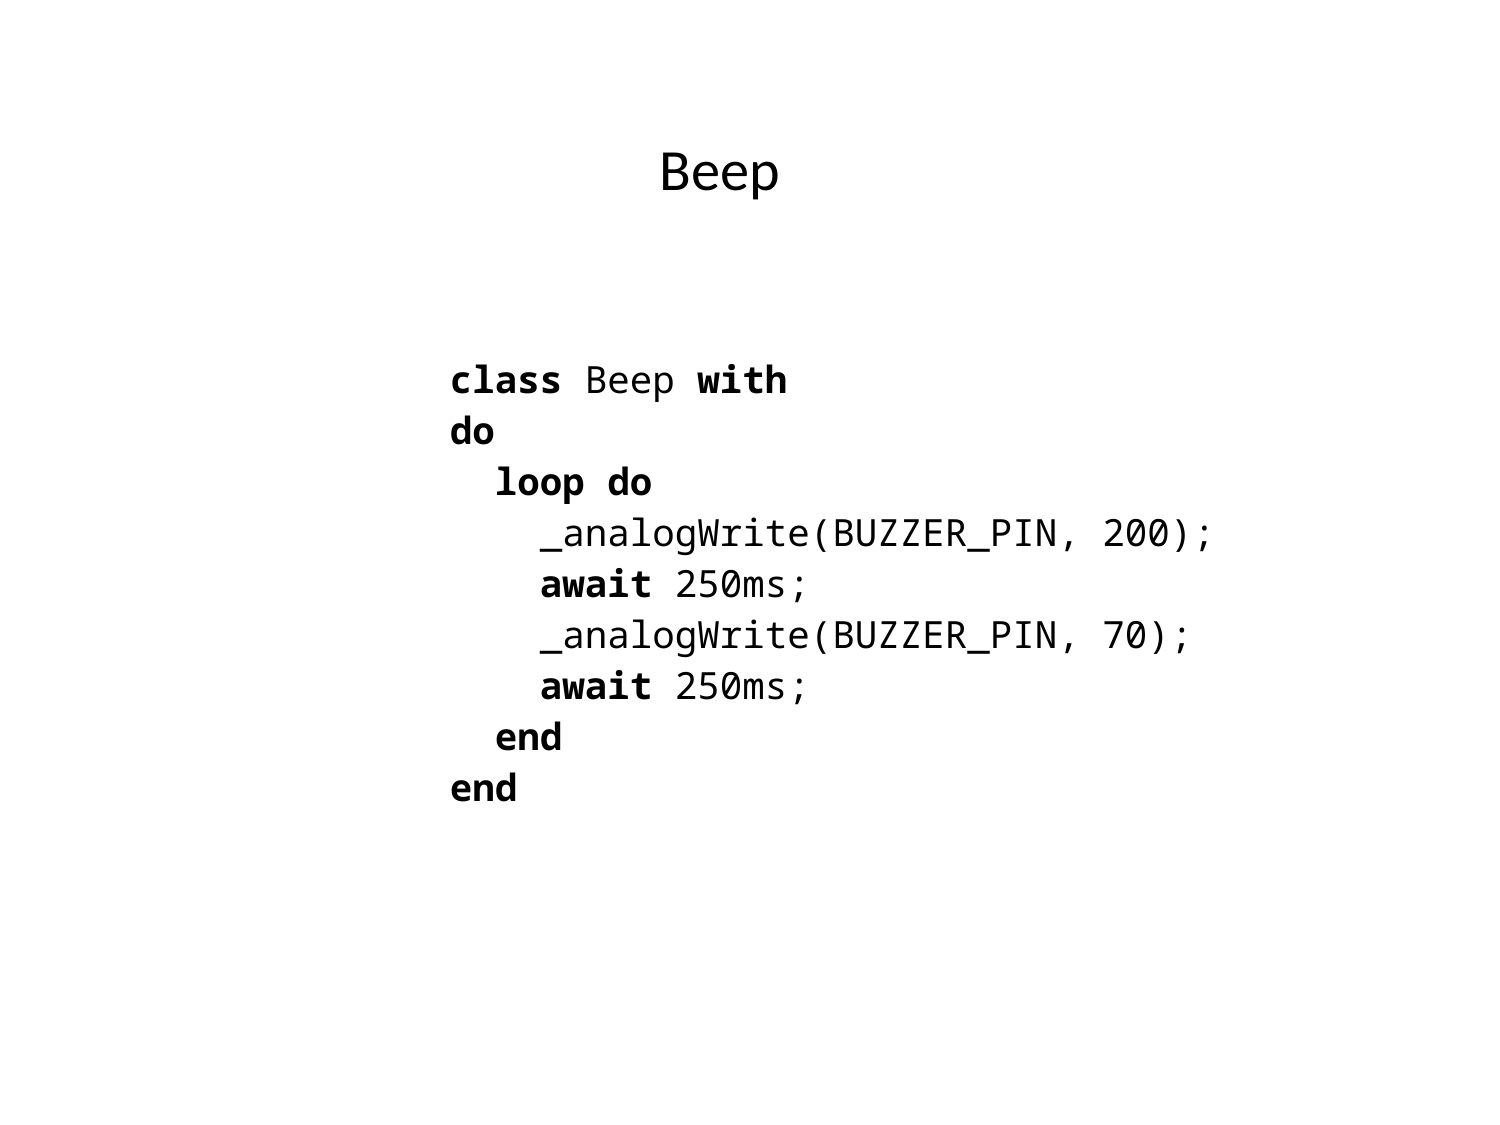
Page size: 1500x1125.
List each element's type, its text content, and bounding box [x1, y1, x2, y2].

text_box class Beep with do loop do _analogWrite(BUZZER_PIN, 200); await 250ms; _analogWrite(BUZZER_PIN, 70); await 250ms; end end [435, 345, 1276, 1021]
text_box Beep [645, 125, 958, 210]
